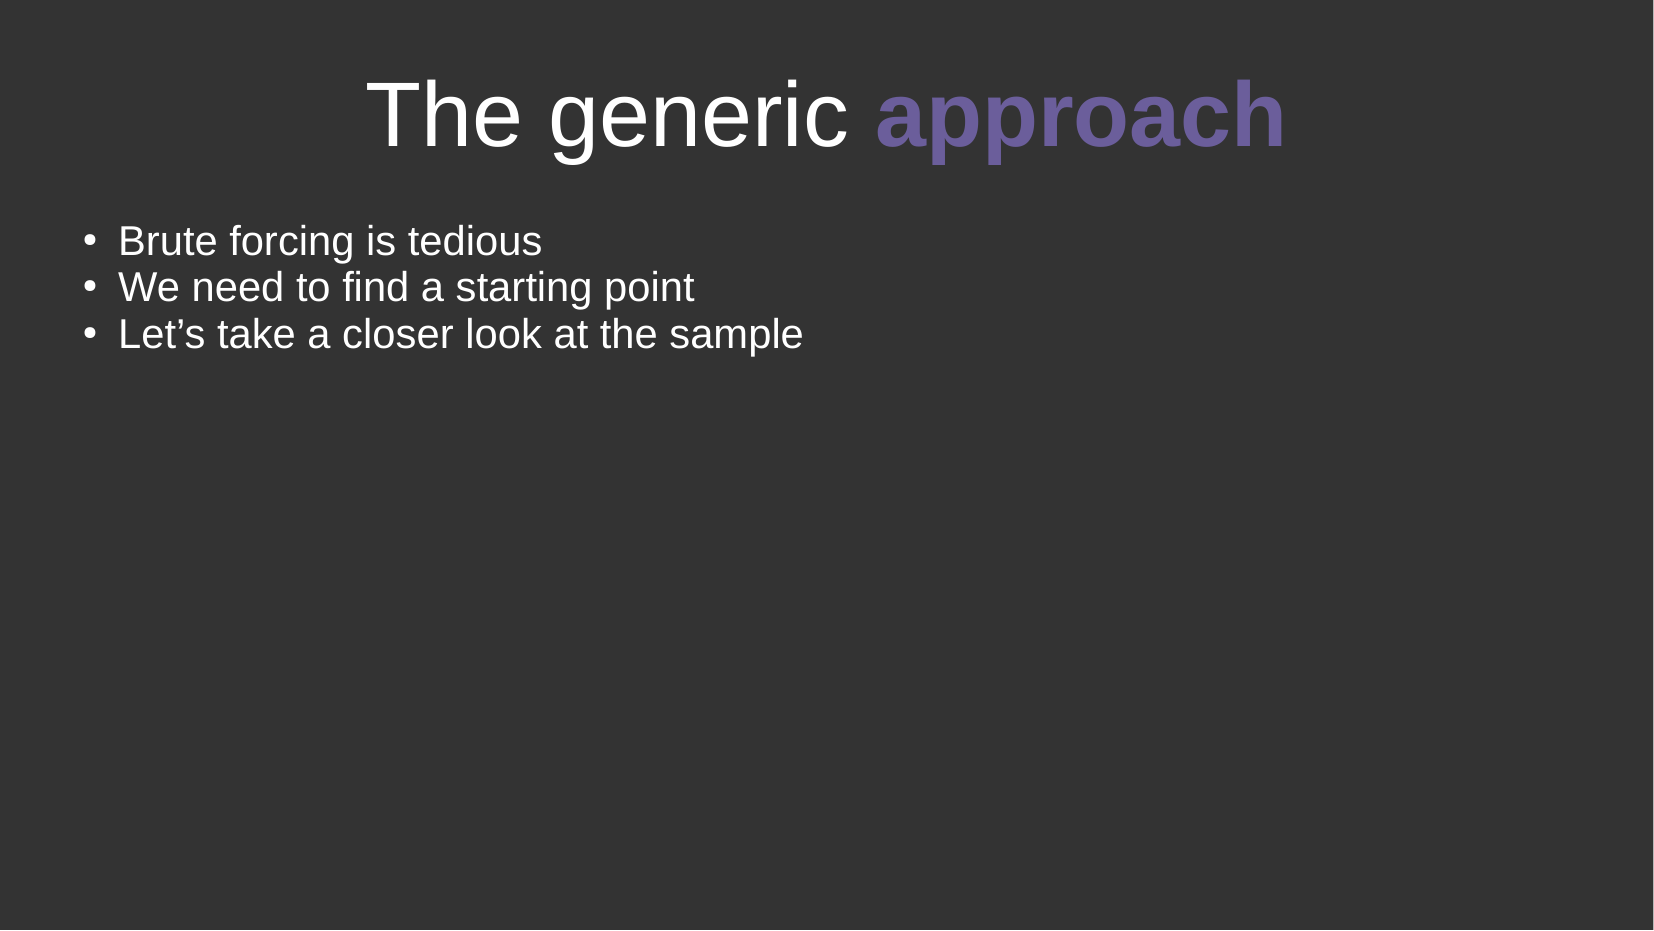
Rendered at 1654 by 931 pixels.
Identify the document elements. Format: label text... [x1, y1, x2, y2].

title The generic approach [82, 37, 1571, 193]
subtitle Brute forcing is tedious We need to find a starting point Let’s take a closer look at the sample [82, 217, 1571, 758]
